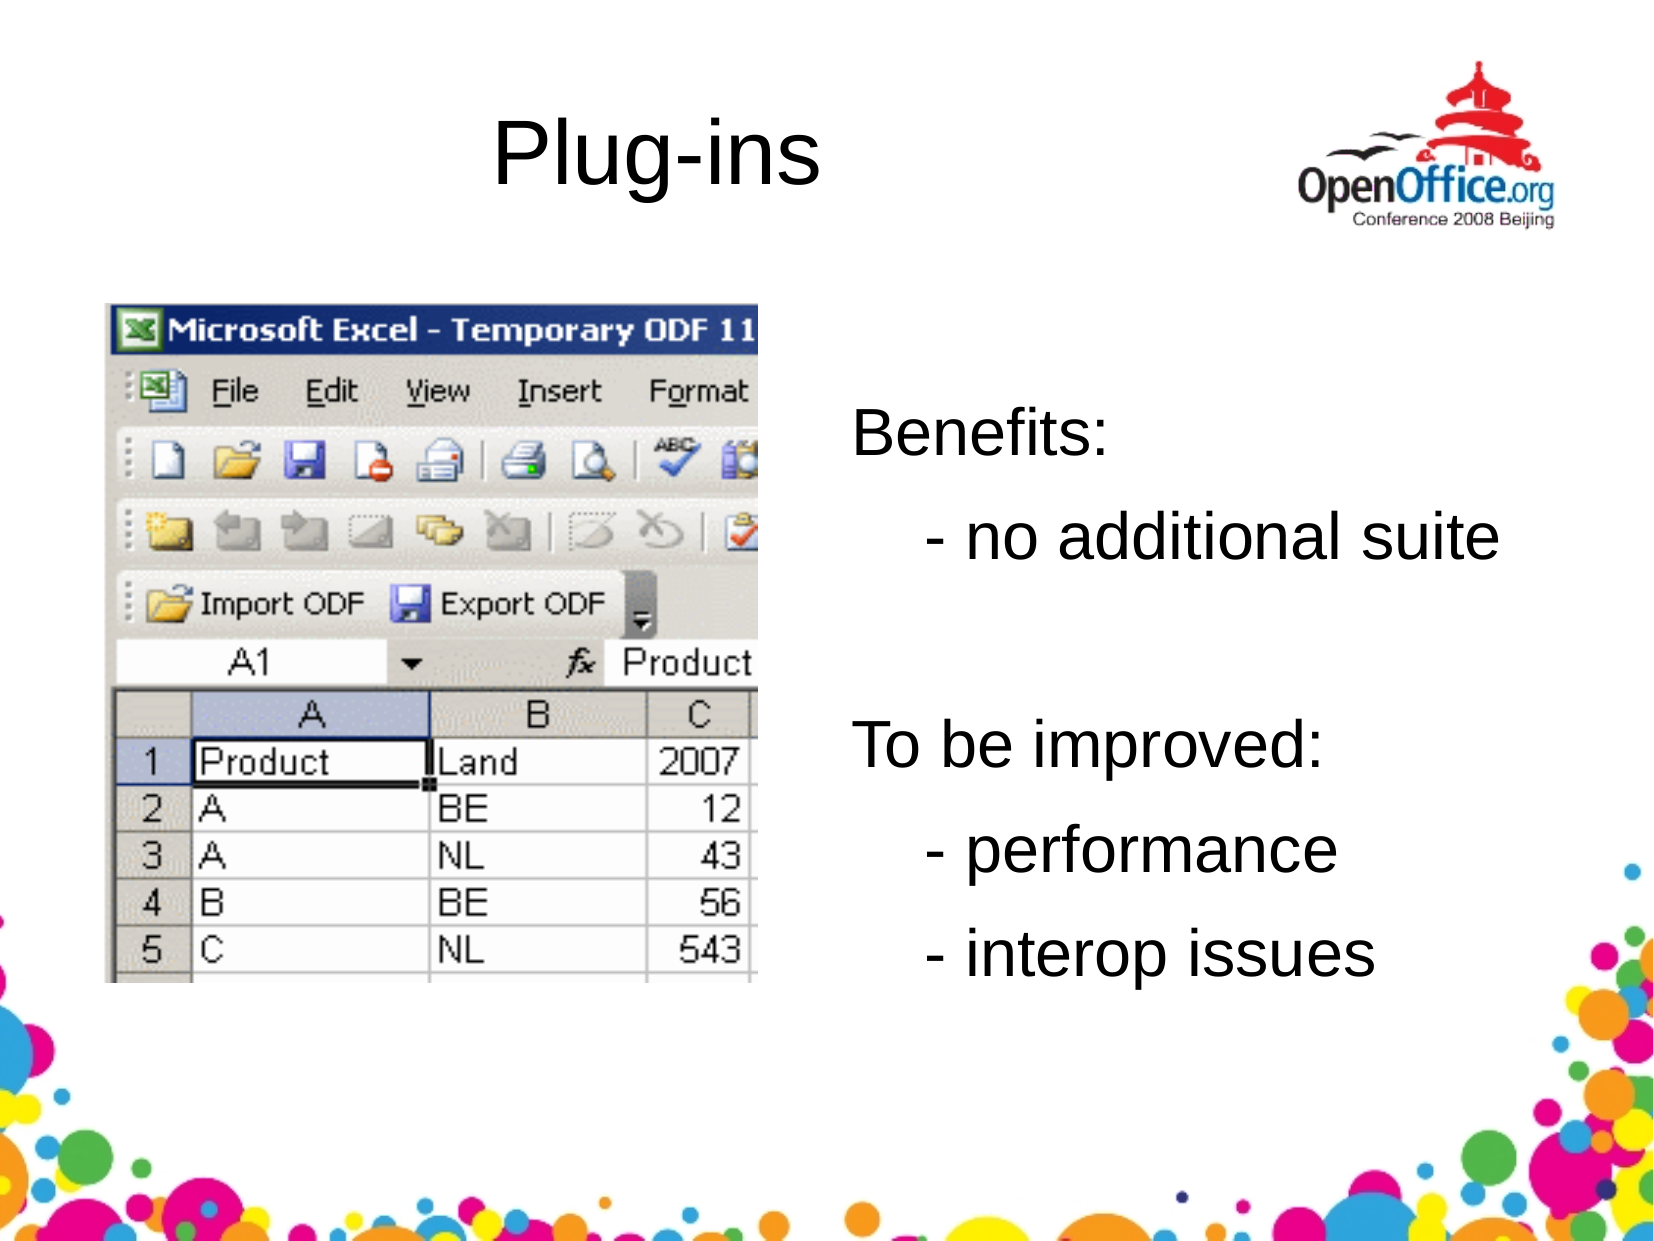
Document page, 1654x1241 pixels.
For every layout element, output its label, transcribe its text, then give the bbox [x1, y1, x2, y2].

picture [1285, 51, 1569, 250]
list Benefits: - no additional suite To be improved: - performance - interop issues [851, 290, 1578, 1109]
title Plug-ins [82, 49, 1258, 257]
picture [0, 303, 1654, 1241]
